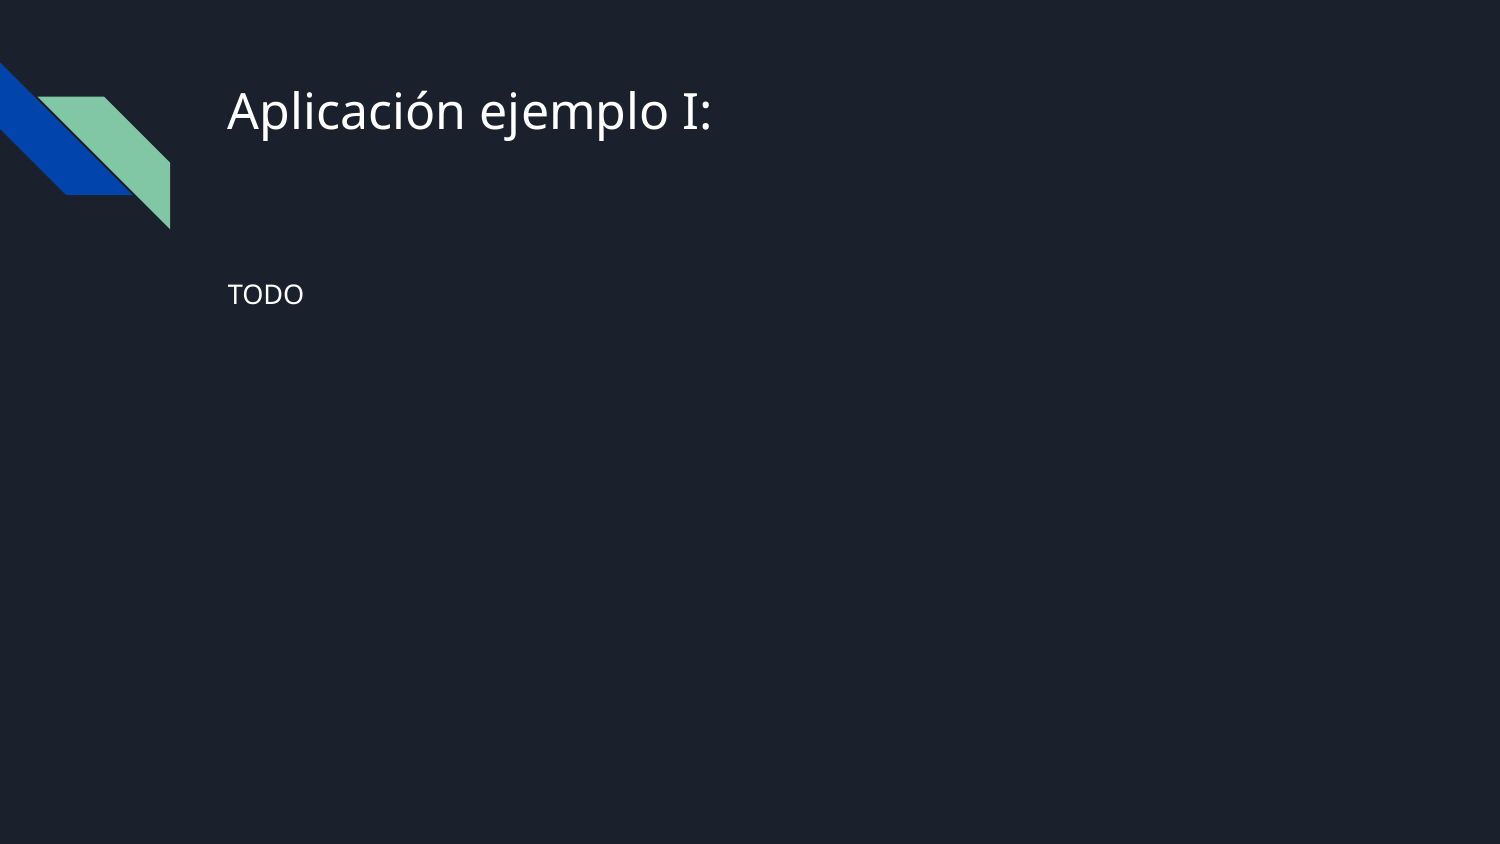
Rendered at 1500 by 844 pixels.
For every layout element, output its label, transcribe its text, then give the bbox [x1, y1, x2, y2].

title Aplicación ejemplo I: [212, 64, 1368, 215]
list TODO [212, 257, 1368, 735]
